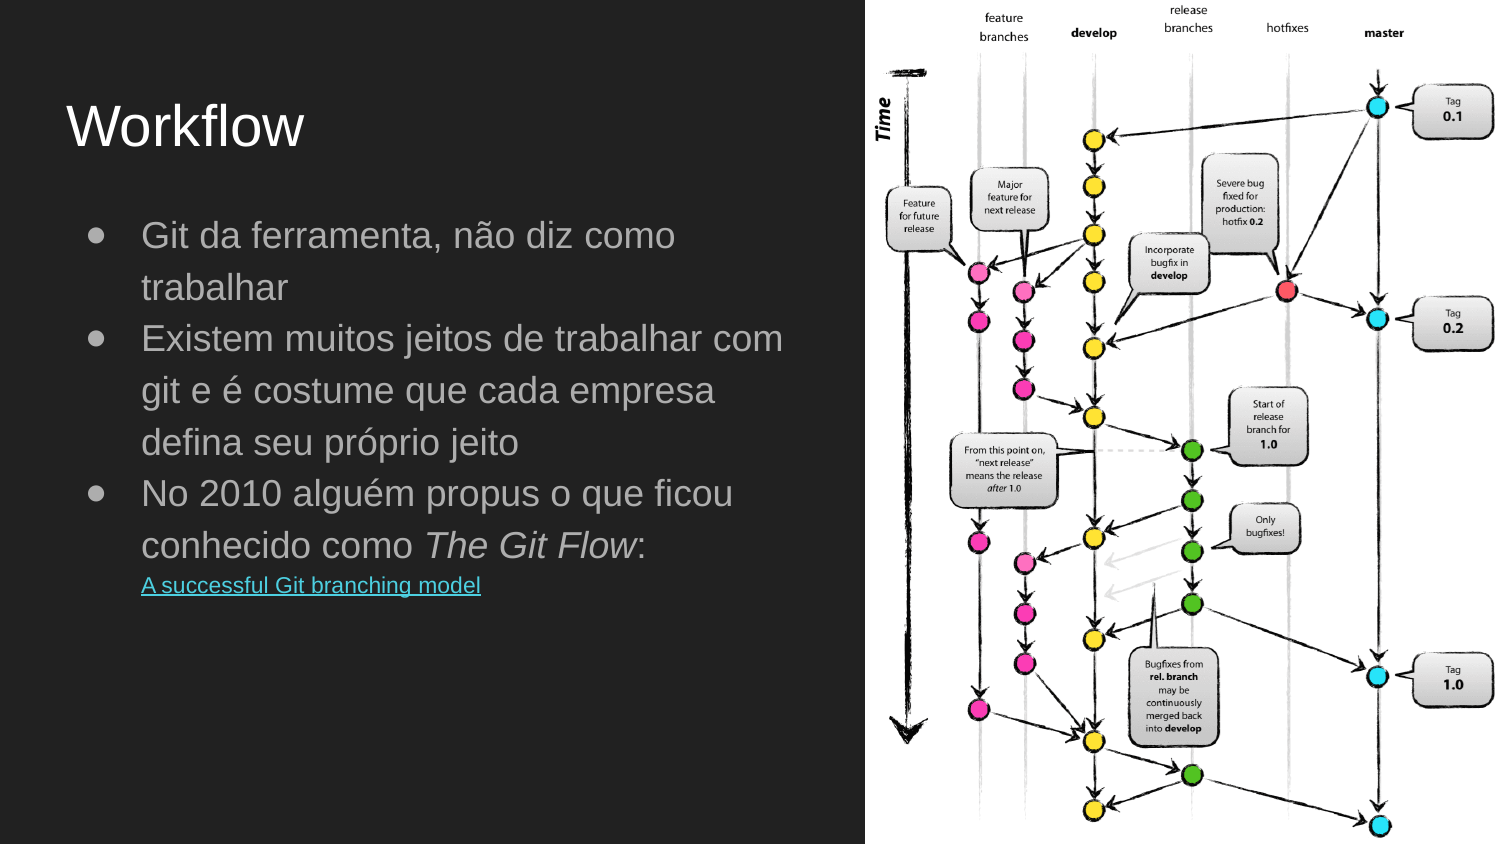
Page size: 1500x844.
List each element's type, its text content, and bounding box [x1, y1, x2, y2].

list Git da ferramenta, não diz como trabalhar Existem muitos jeitos de trabalhar com git e é costume que cada empresa defina seu próprio jeito No 2010 alguém propus o que ficou conhecido como The Git Flow: A successful Git branching model [51, 189, 842, 750]
title Workflow [51, 72, 865, 167]
picture [865, 0, 1500, 844]
